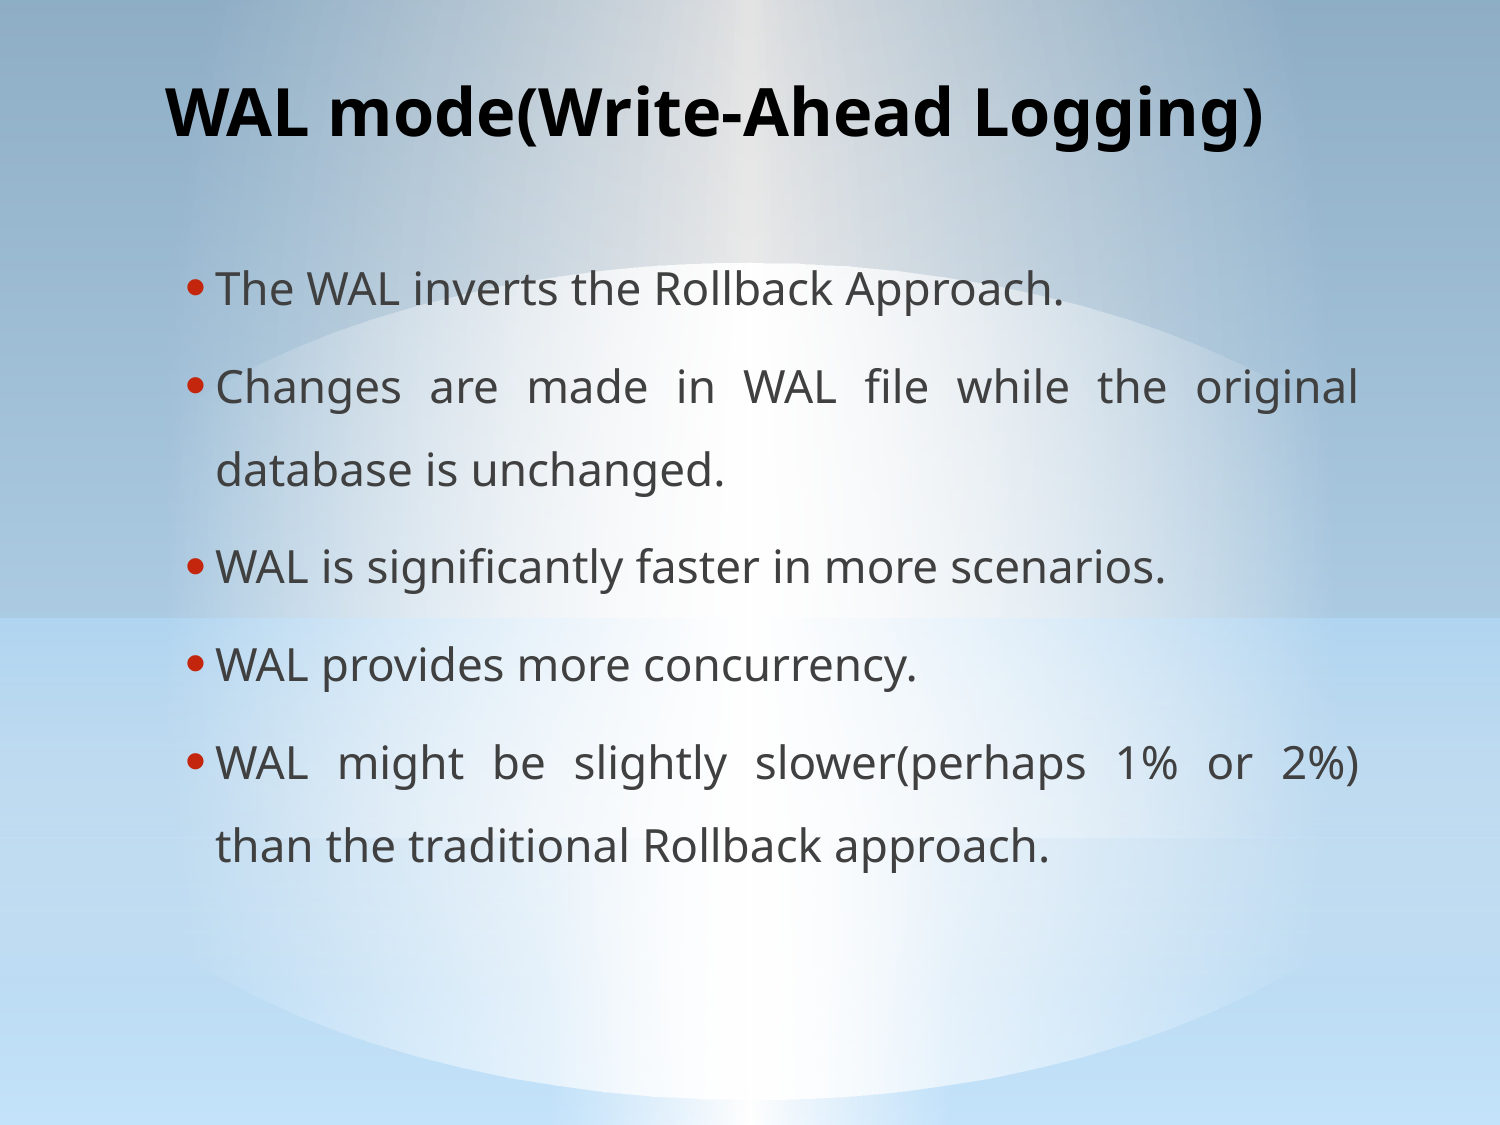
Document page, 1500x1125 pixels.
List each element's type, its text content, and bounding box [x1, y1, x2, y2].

title WAL mode(Write-Ahead Logging) [150, 62, 1313, 175]
list The WAL inverts the Rollback Approach. Changes are made in WAL file while the original database is unchanged. WAL is significantly faster in more scenarios. WAL provides more concurrency. WAL might be slightly slower(perhaps 1% or 2%) than the traditional Rollback approach. [162, 224, 1375, 1050]
